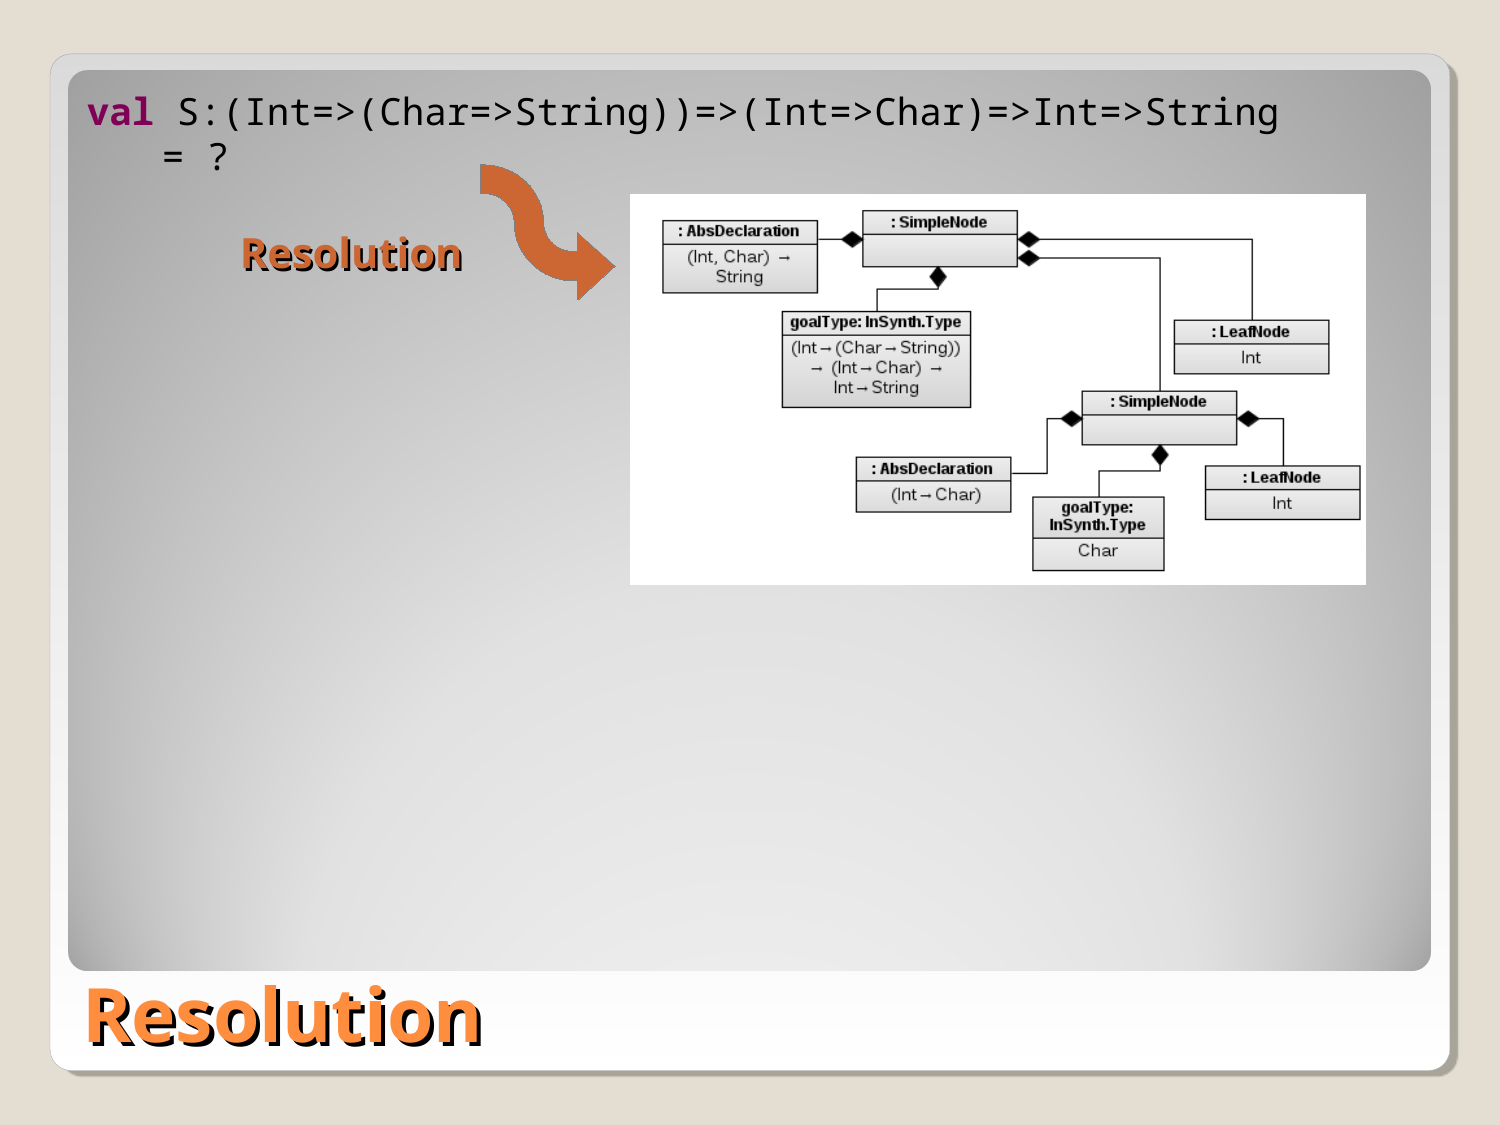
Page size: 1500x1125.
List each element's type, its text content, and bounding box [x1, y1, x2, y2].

text_box Resolution [225, 210, 571, 286]
picture [67, 69, 1432, 972]
text_box val S:(Int=>(Char=>String))=>(Int=>Char)=>Int=>String = ? [72, 80, 1441, 185]
text_box [480, 164, 543, 210]
text_box [571, 232, 616, 300]
text_box Resolution [67, 892, 1411, 1066]
